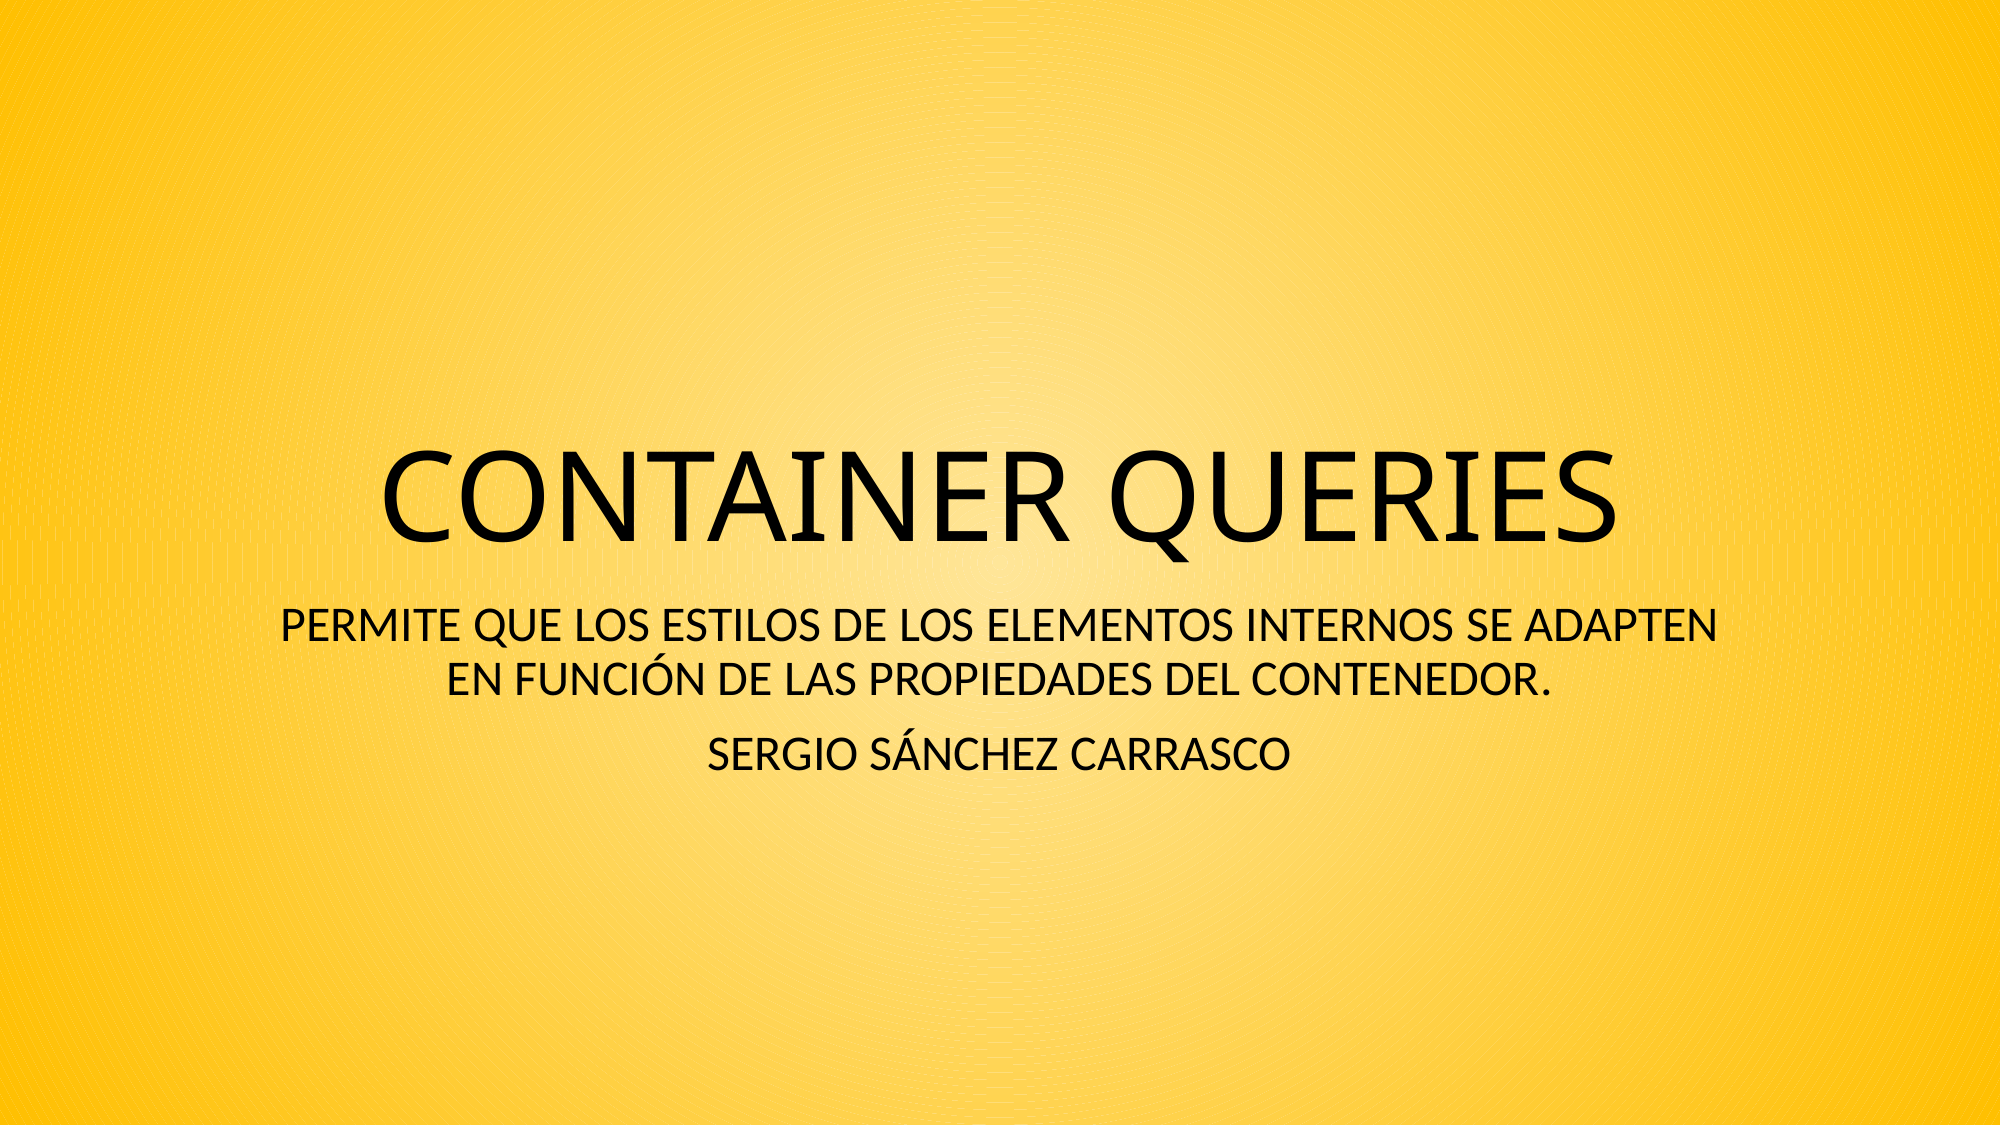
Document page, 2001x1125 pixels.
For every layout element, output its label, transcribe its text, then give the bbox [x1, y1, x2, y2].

title CONTAINER QUERIES [249, 184, 1750, 576]
subtitle PERMITE QUE LOS ESTILOS DE LOS ELEMENTOS INTERNOS SE ADAPTEN EN FUNCIÓN DE LAS PROPIEDADES DEL CONTENEDOR. SERGIO SÁNCHEZ CARRASCO [249, 590, 1750, 863]
